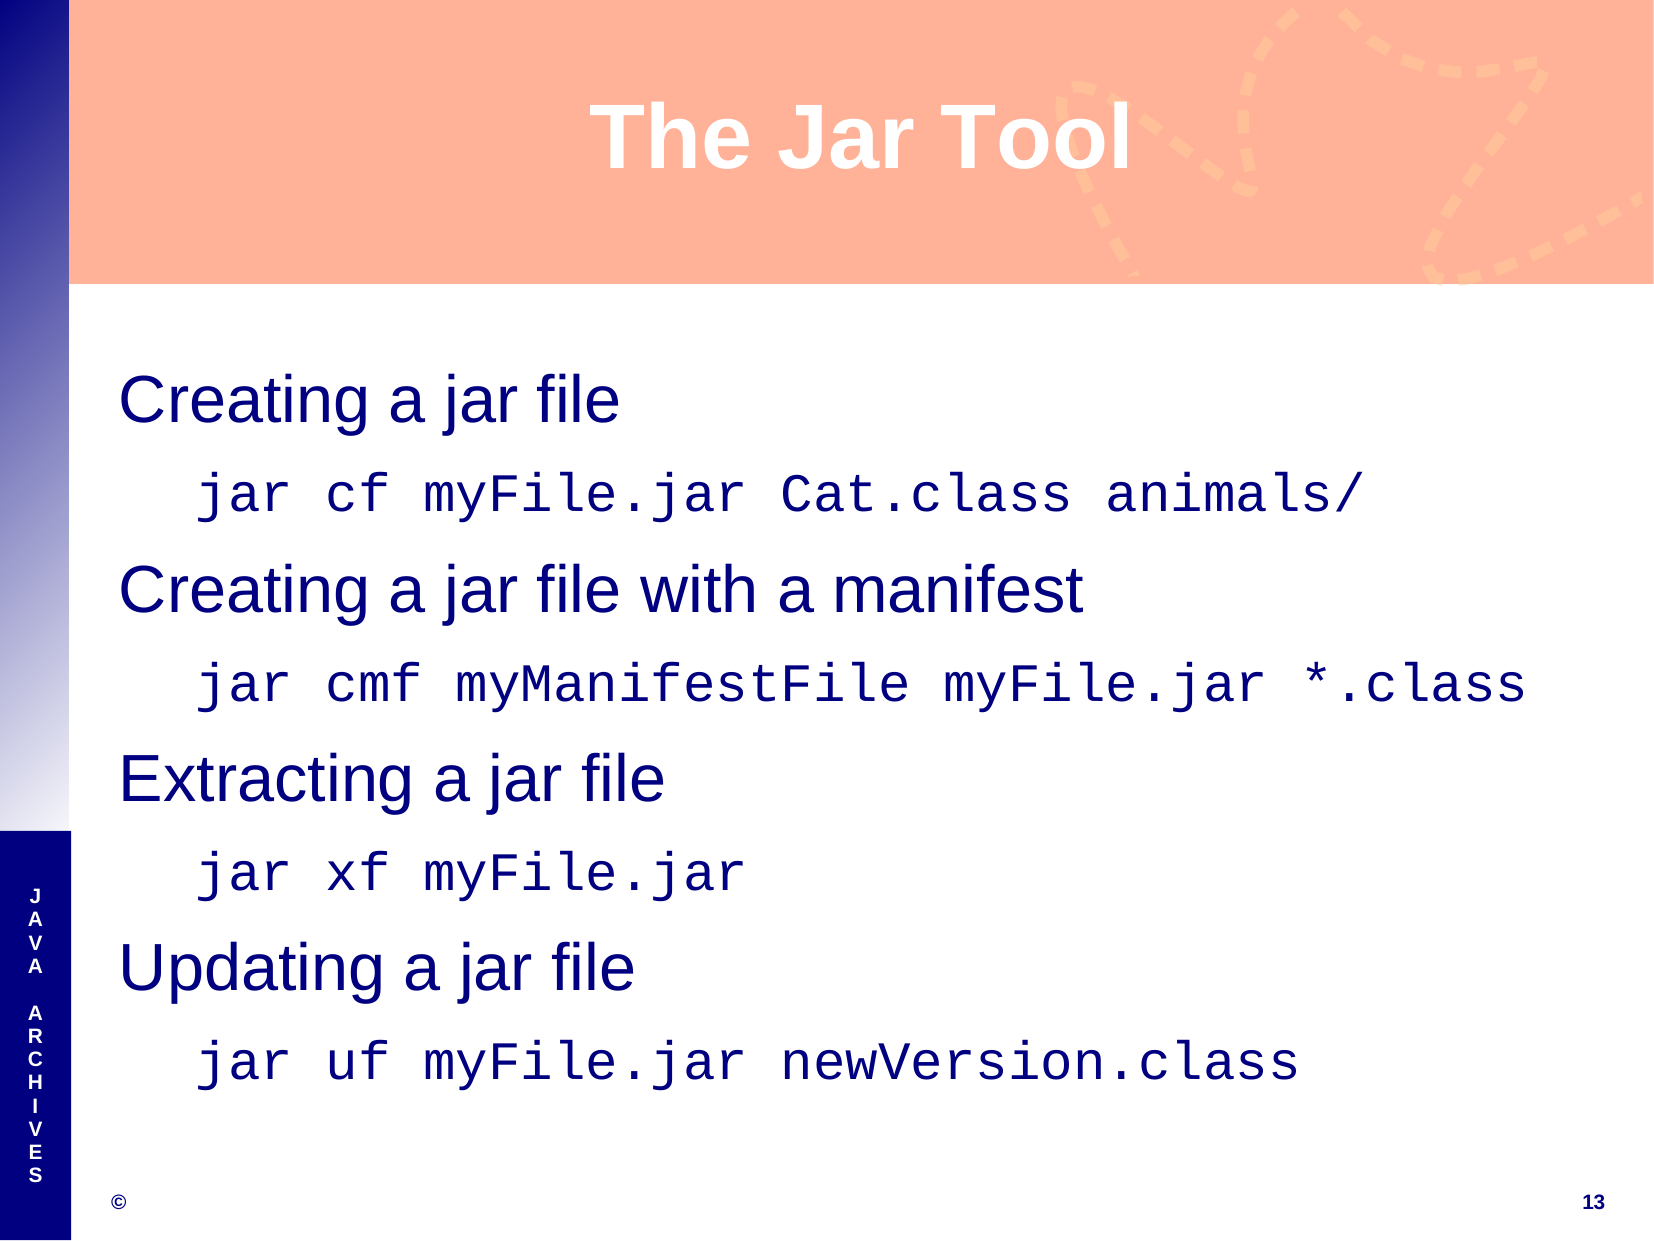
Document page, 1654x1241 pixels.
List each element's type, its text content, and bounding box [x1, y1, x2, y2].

list Creating a jar file jar cf myFile.jar Cat.class animals/ Creating a jar file with a manifest jar cmf myManifestFile myFile.jar *.class Extracting a jar file jar xf myFile.jar Updating a jar file jar uf myFile.jar newVersion.class [124, 362, 1600, 1097]
title The Jar Tool [70, 33, 1654, 241]
text_box J A V A A R C H I V E S [0, 831, 71, 1241]
